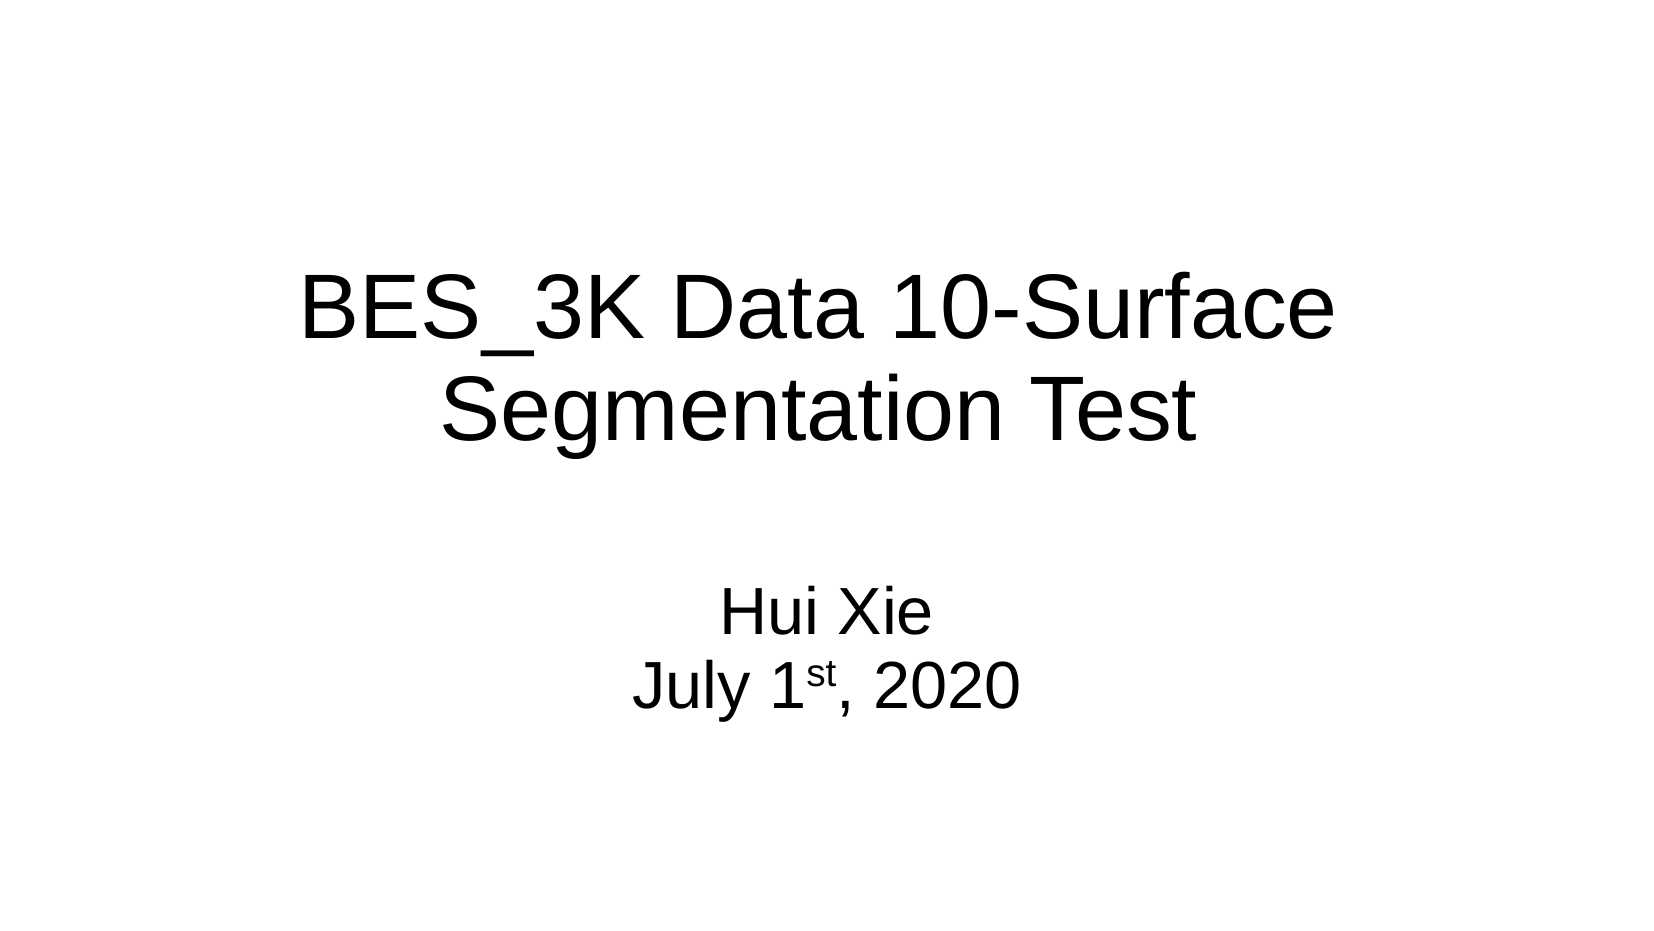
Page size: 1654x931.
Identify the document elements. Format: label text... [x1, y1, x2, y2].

title BES_3K Data 10-Surface Segmentation Test [75, 255, 1564, 461]
subtitle Hui Xie July 1st, 2020 [82, 540, 1571, 758]
